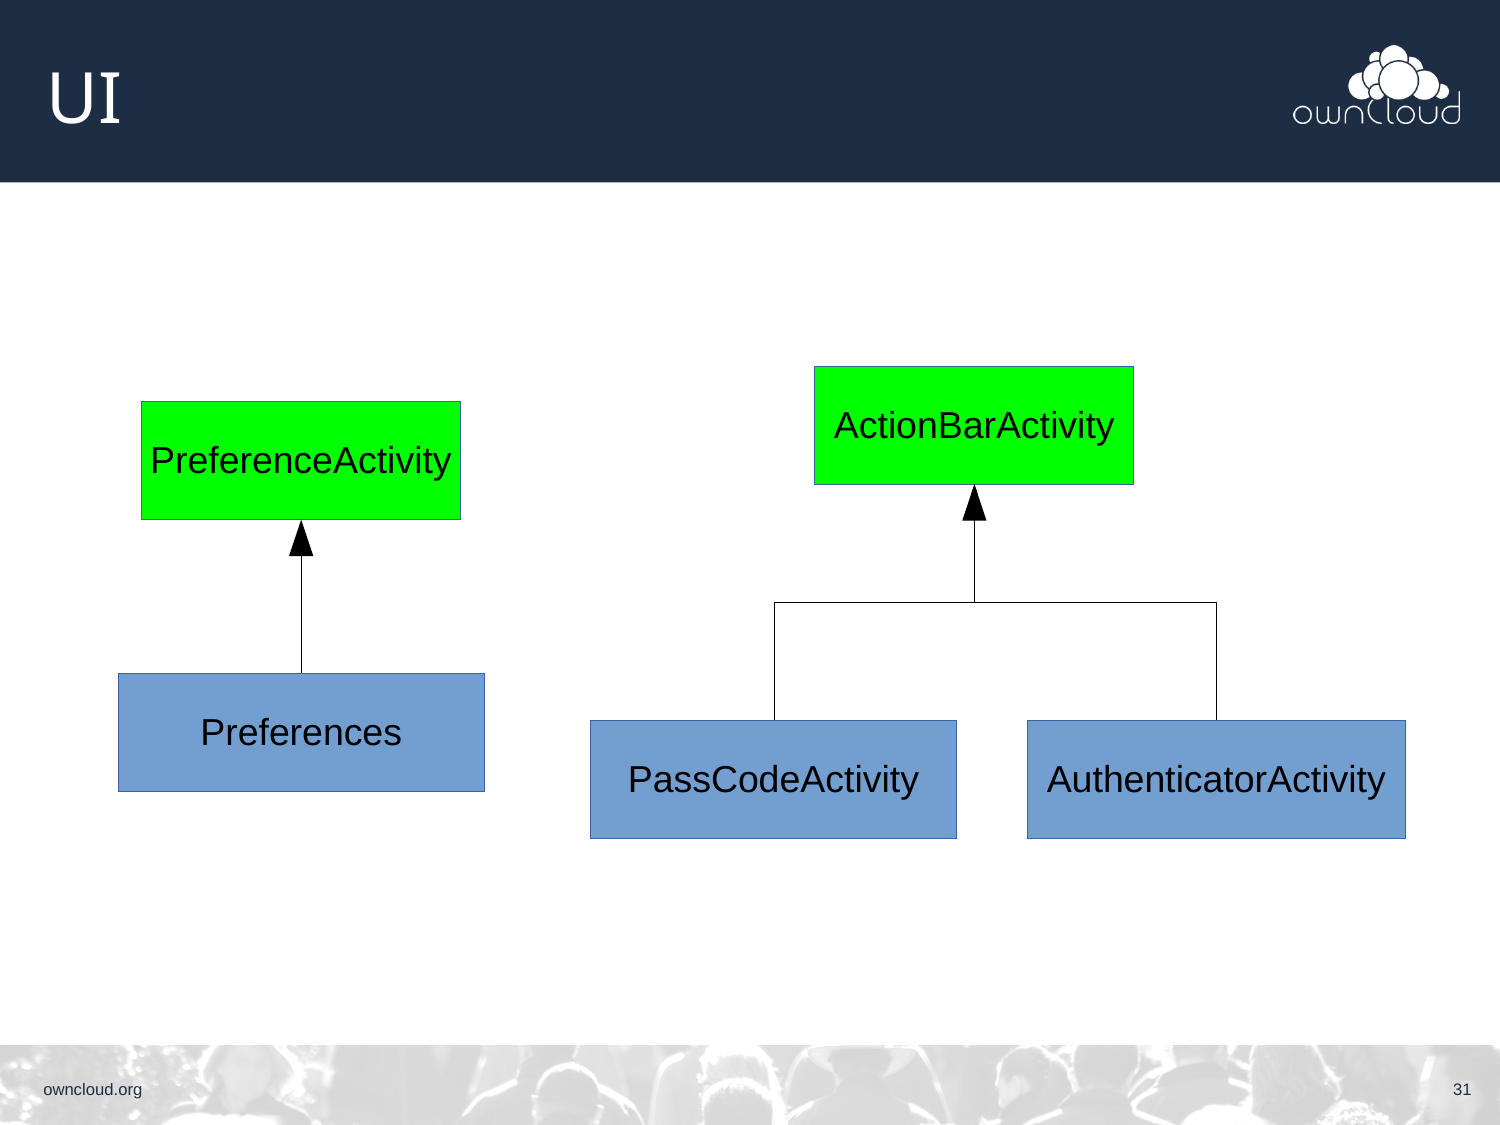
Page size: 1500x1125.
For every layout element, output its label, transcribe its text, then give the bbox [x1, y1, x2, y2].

text_box ActionBarActivity [814, 366, 1134, 485]
picture [0, 1045, 1500, 1125]
text_box Preferences [118, 673, 485, 792]
text_box PassCodeActivity [590, 720, 957, 839]
text_box PreferenceActivity [141, 401, 461, 520]
picture [1293, 45, 1460, 124]
title UI [46, 5, 1258, 187]
text_box AuthenticatorActivity [1027, 720, 1406, 839]
